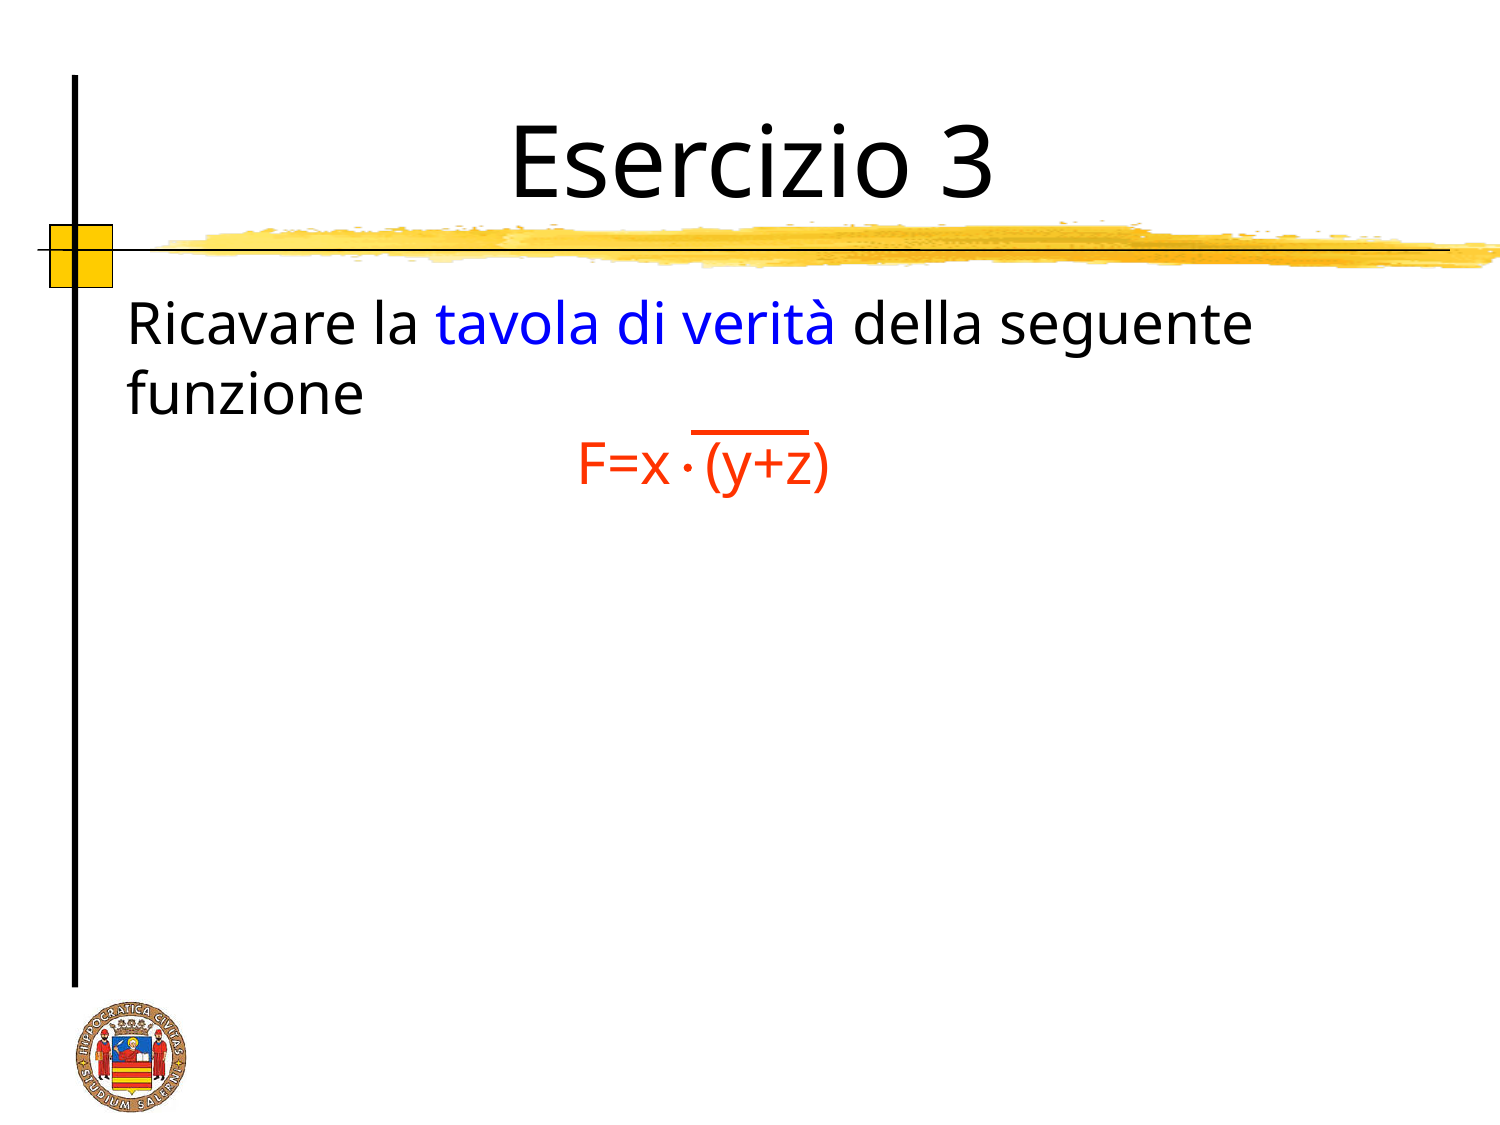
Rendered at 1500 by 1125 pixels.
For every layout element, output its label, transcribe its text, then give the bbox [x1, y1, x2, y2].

text_box Ricavare la tavola di verità della seguente funzione F=x(y+z) [112, 278, 1500, 644]
picture [150, 215, 1500, 278]
title Esercizio 3 [66, 37, 1438, 225]
picture [75, 999, 187, 1113]
